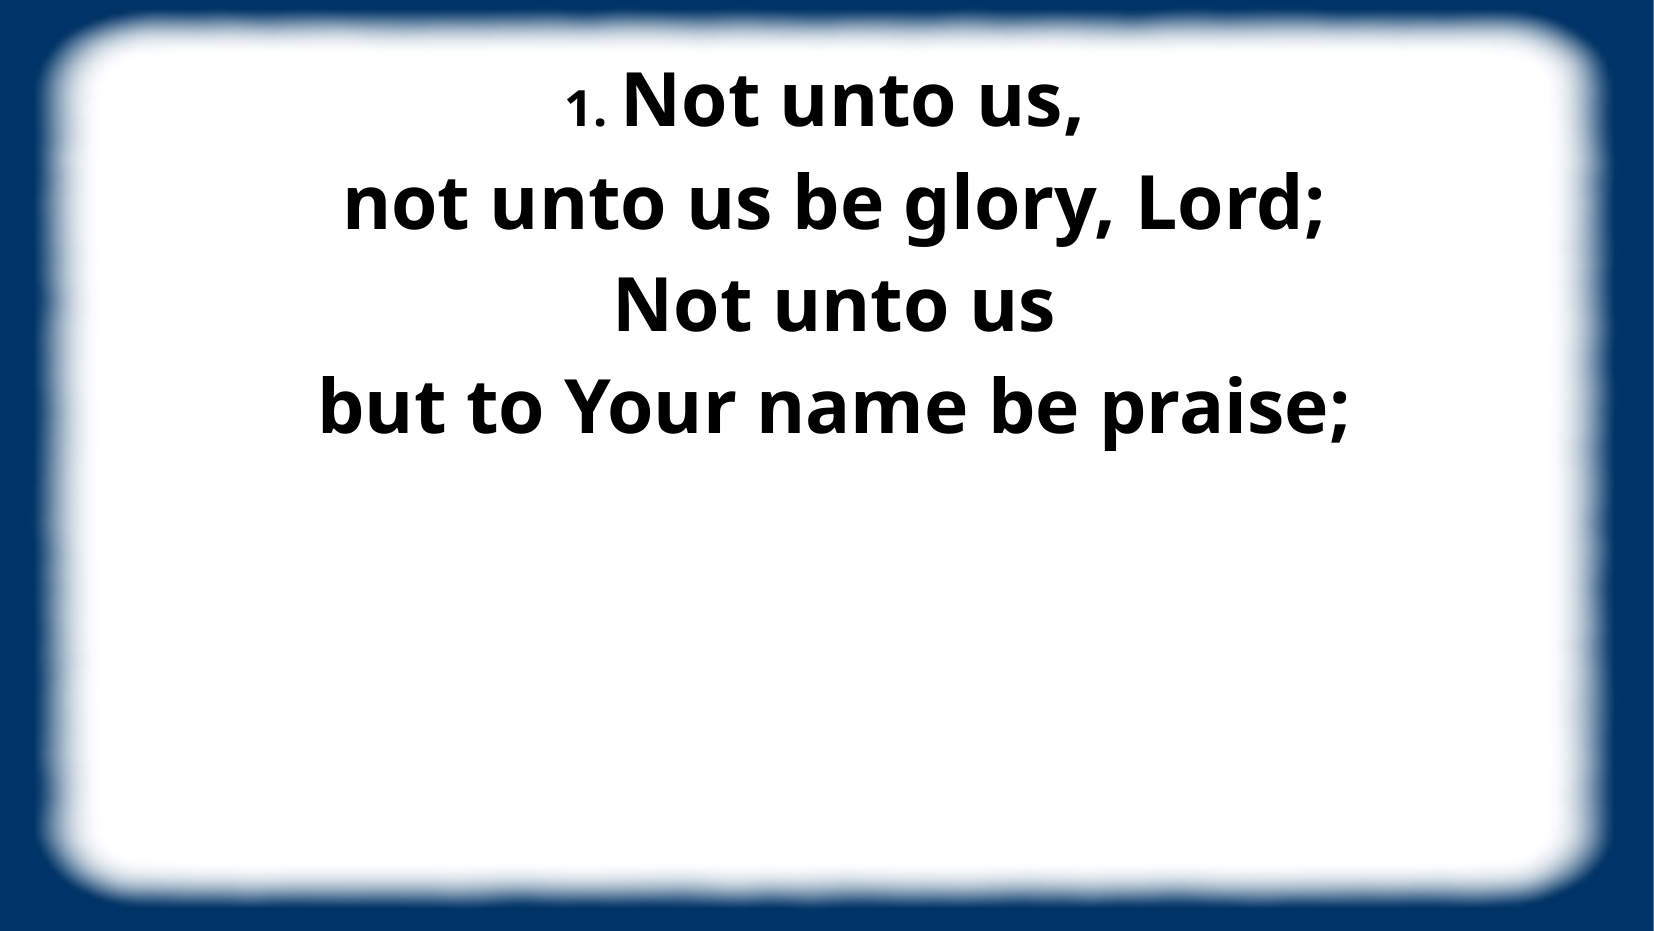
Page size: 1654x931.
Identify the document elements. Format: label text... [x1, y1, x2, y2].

text_box 1. Not unto us, not unto us be glory, Lord; Not unto us but to Your name be praise; [75, 39, 1576, 498]
picture [0, 0, 1654, 931]
